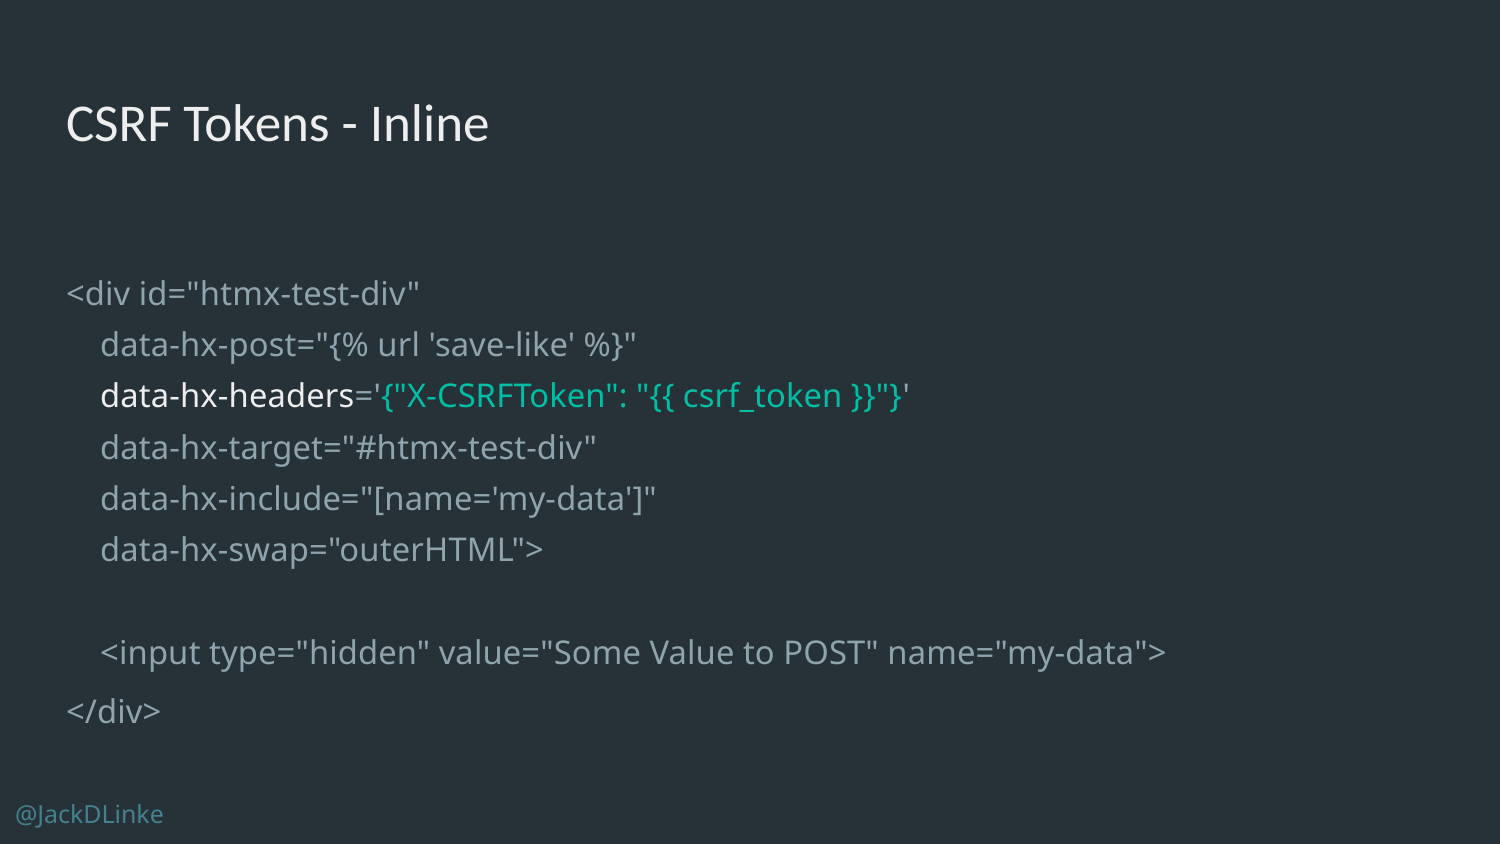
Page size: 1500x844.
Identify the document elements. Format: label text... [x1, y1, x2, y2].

list <div id="htmx-test-div" data-hx-post="{% url 'save-like' %}" data-hx-headers='{"X-CSRFToken": "{{ csrf_token }}"}' data-hx-target="#htmx-test-div" data-hx-include="[name='my-data']" data-hx-swap="outerHTML"> <input type="hidden" value="Some Value to POST" name="my-data"> </div> [51, 189, 1449, 750]
title CSRF Tokens - Inline [51, 72, 1449, 167]
